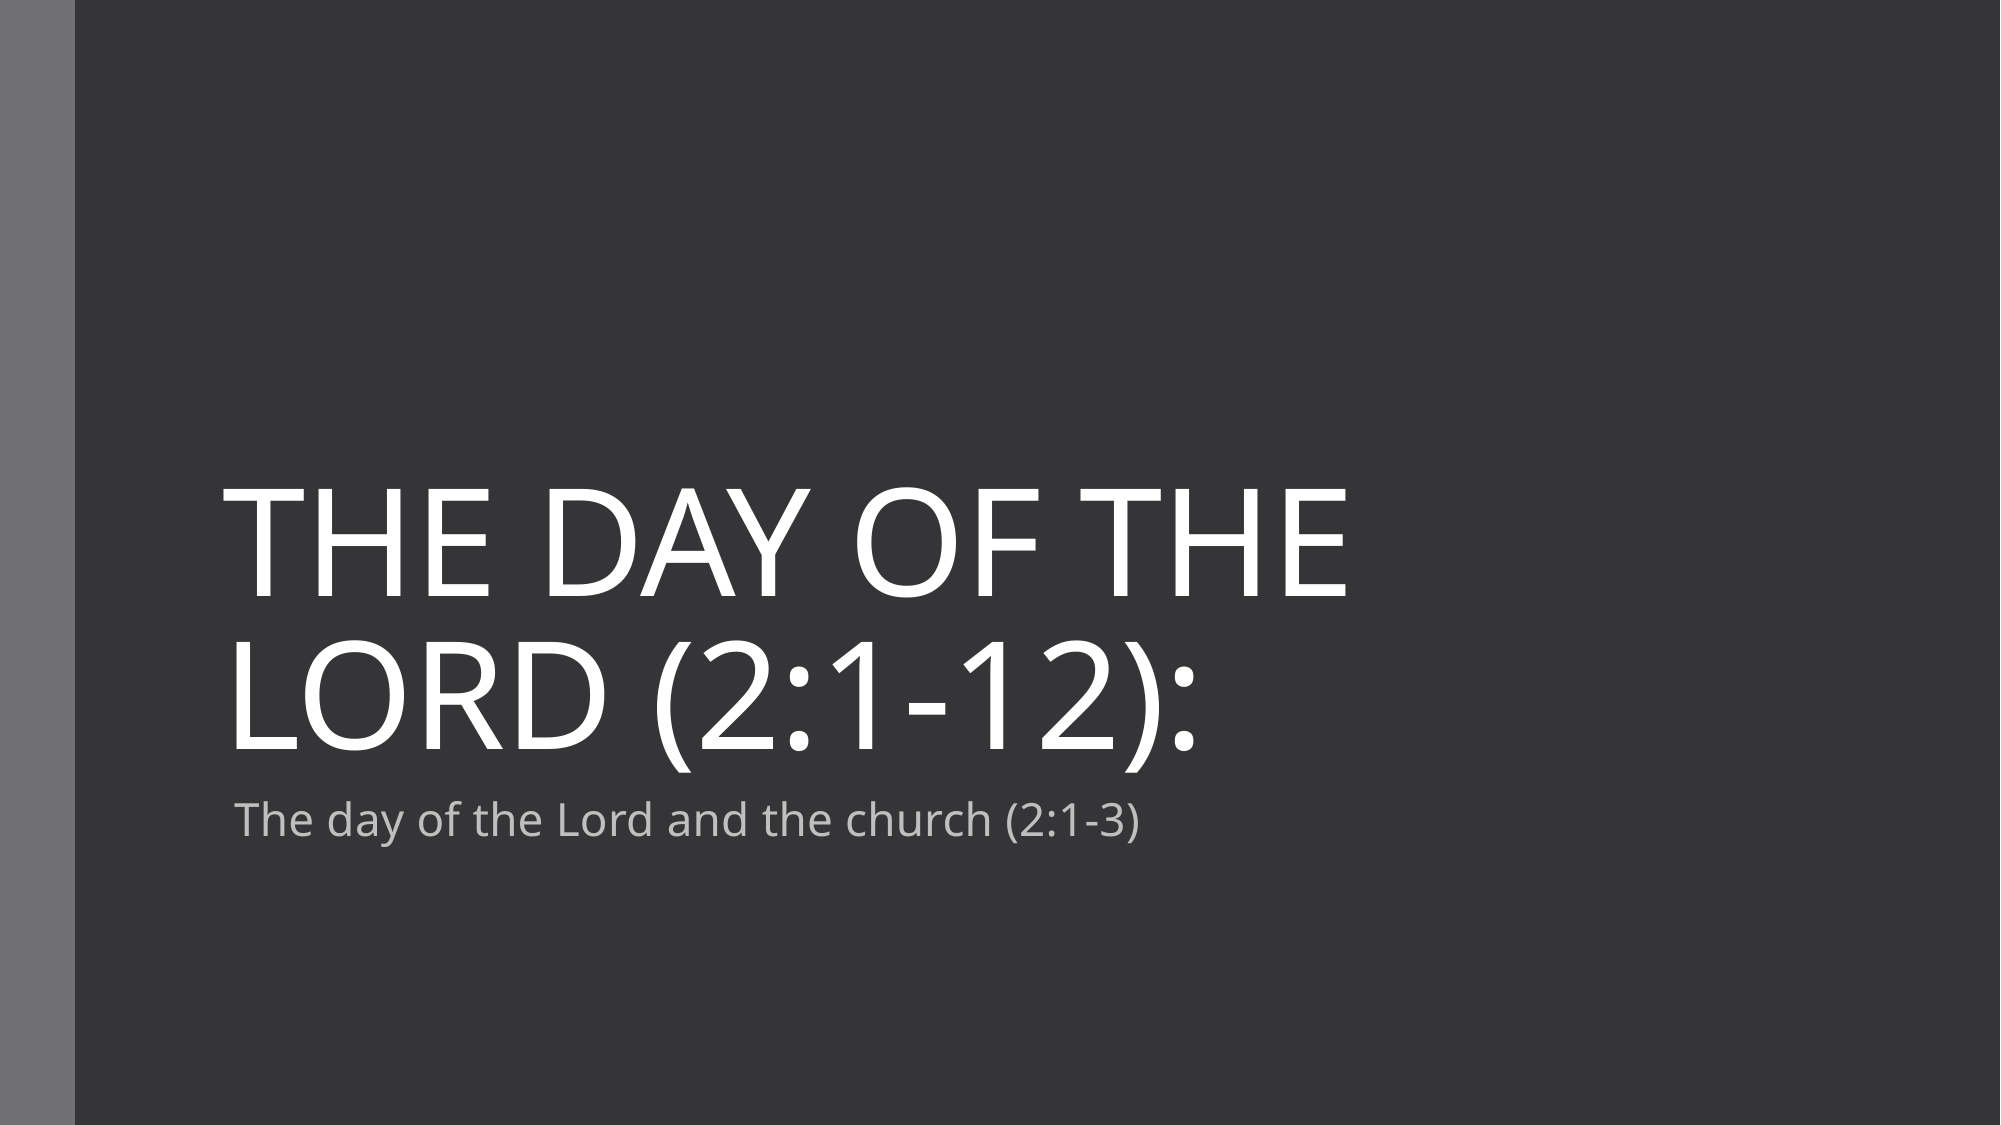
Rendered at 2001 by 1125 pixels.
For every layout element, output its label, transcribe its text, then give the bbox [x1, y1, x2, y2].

title THE DAY OF THE LORD (2:1-12): [206, 124, 1752, 787]
subtitle The day of the Lord and the church (2:1-3) [206, 787, 1752, 1066]
